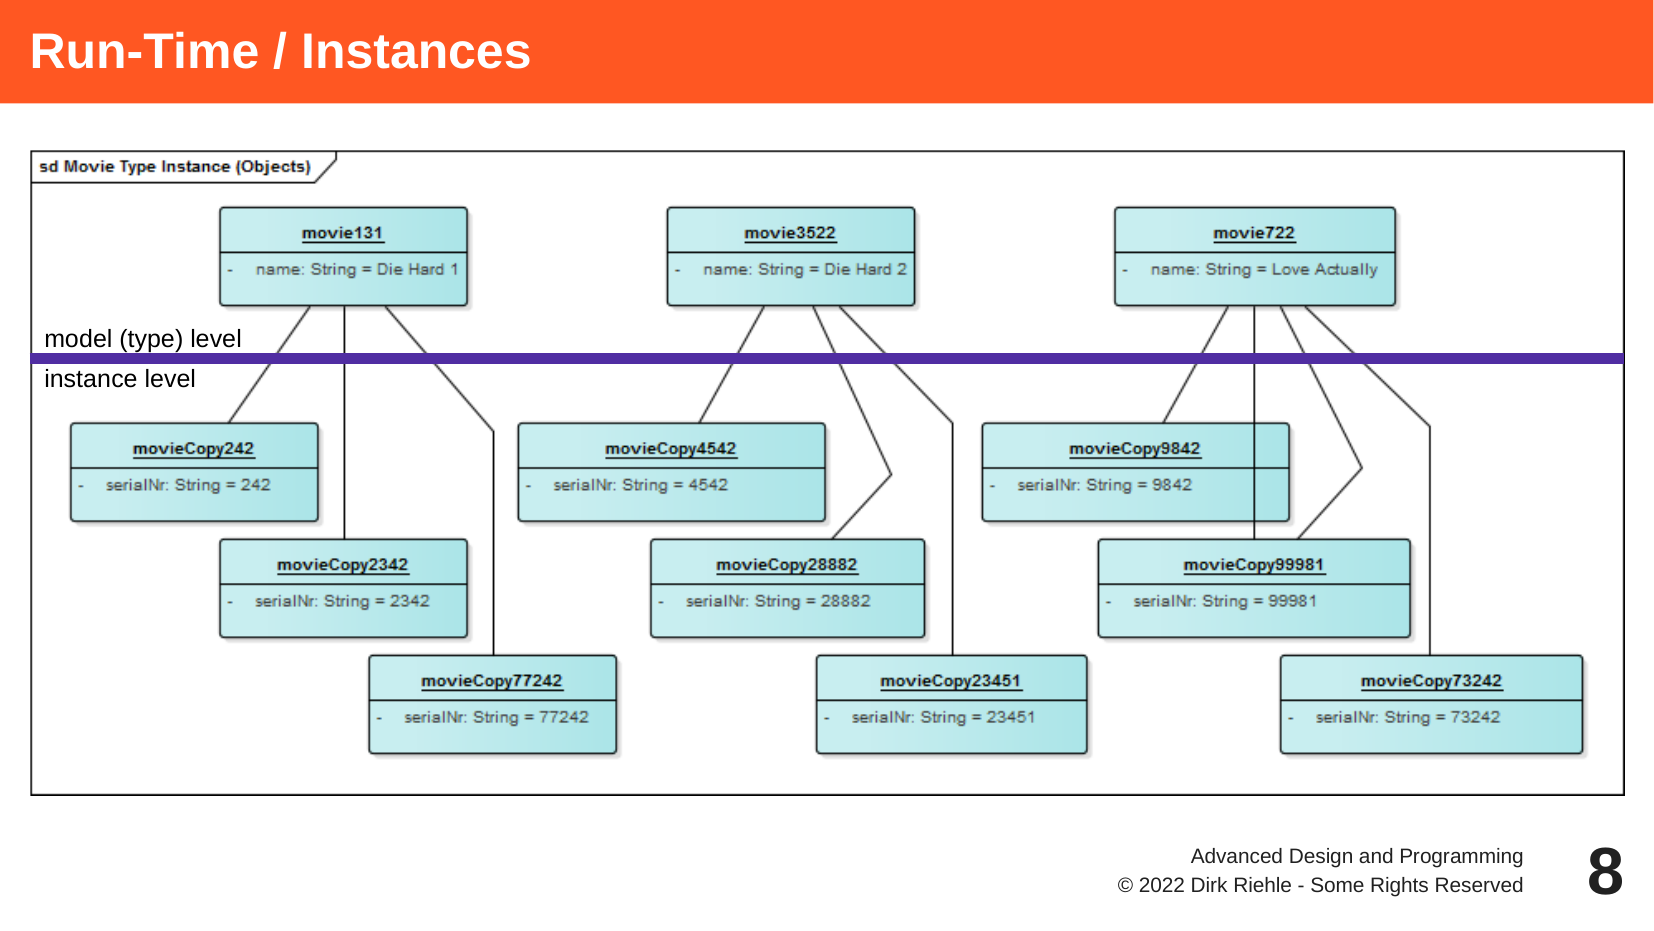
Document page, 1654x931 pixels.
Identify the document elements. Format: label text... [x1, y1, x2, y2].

title Run-Time / Instances [0, 0, 1654, 104]
picture [29, 132, 1625, 812]
